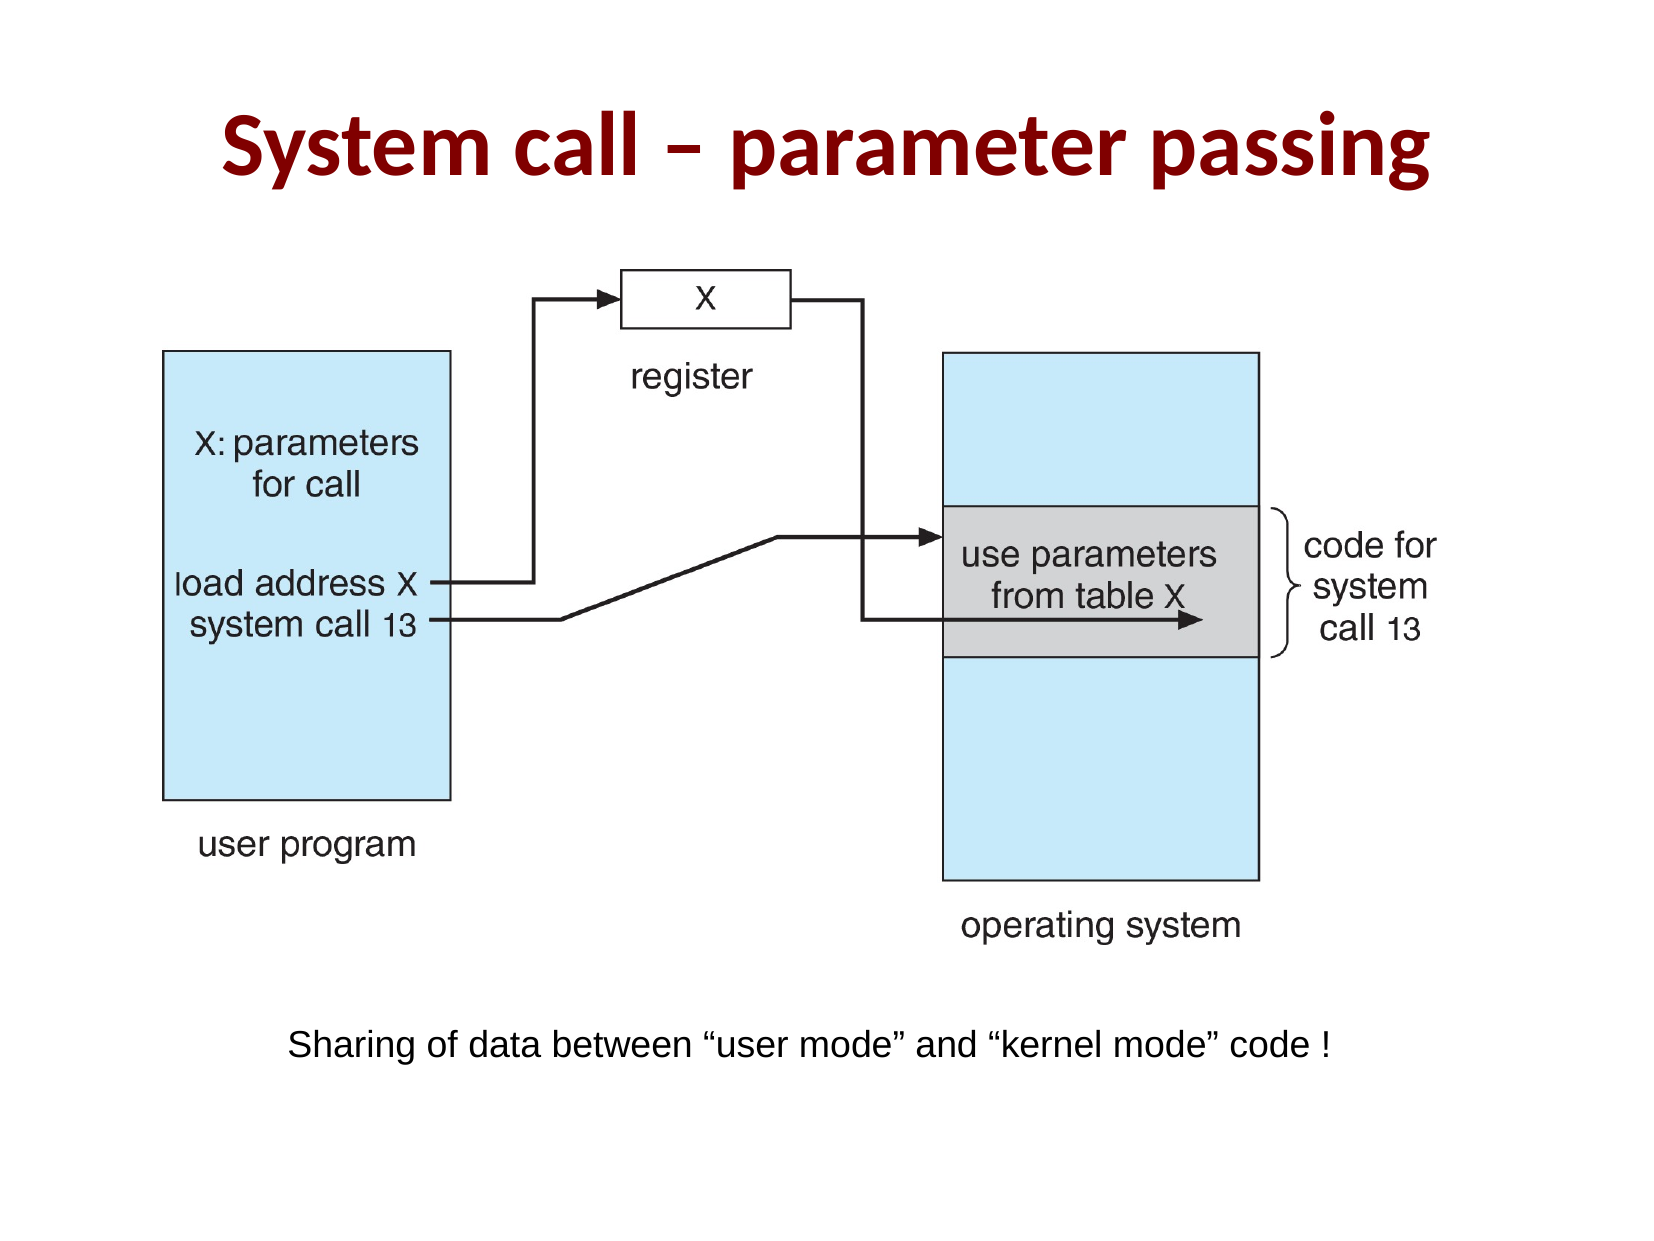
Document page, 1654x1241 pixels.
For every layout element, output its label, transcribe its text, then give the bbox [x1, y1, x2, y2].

title System call – parameter passing [82, 49, 1571, 257]
text_box Sharing of data between “user mode” and “kernel mode” code ! [35, 1015, 1595, 1073]
picture [162, 269, 1447, 945]
